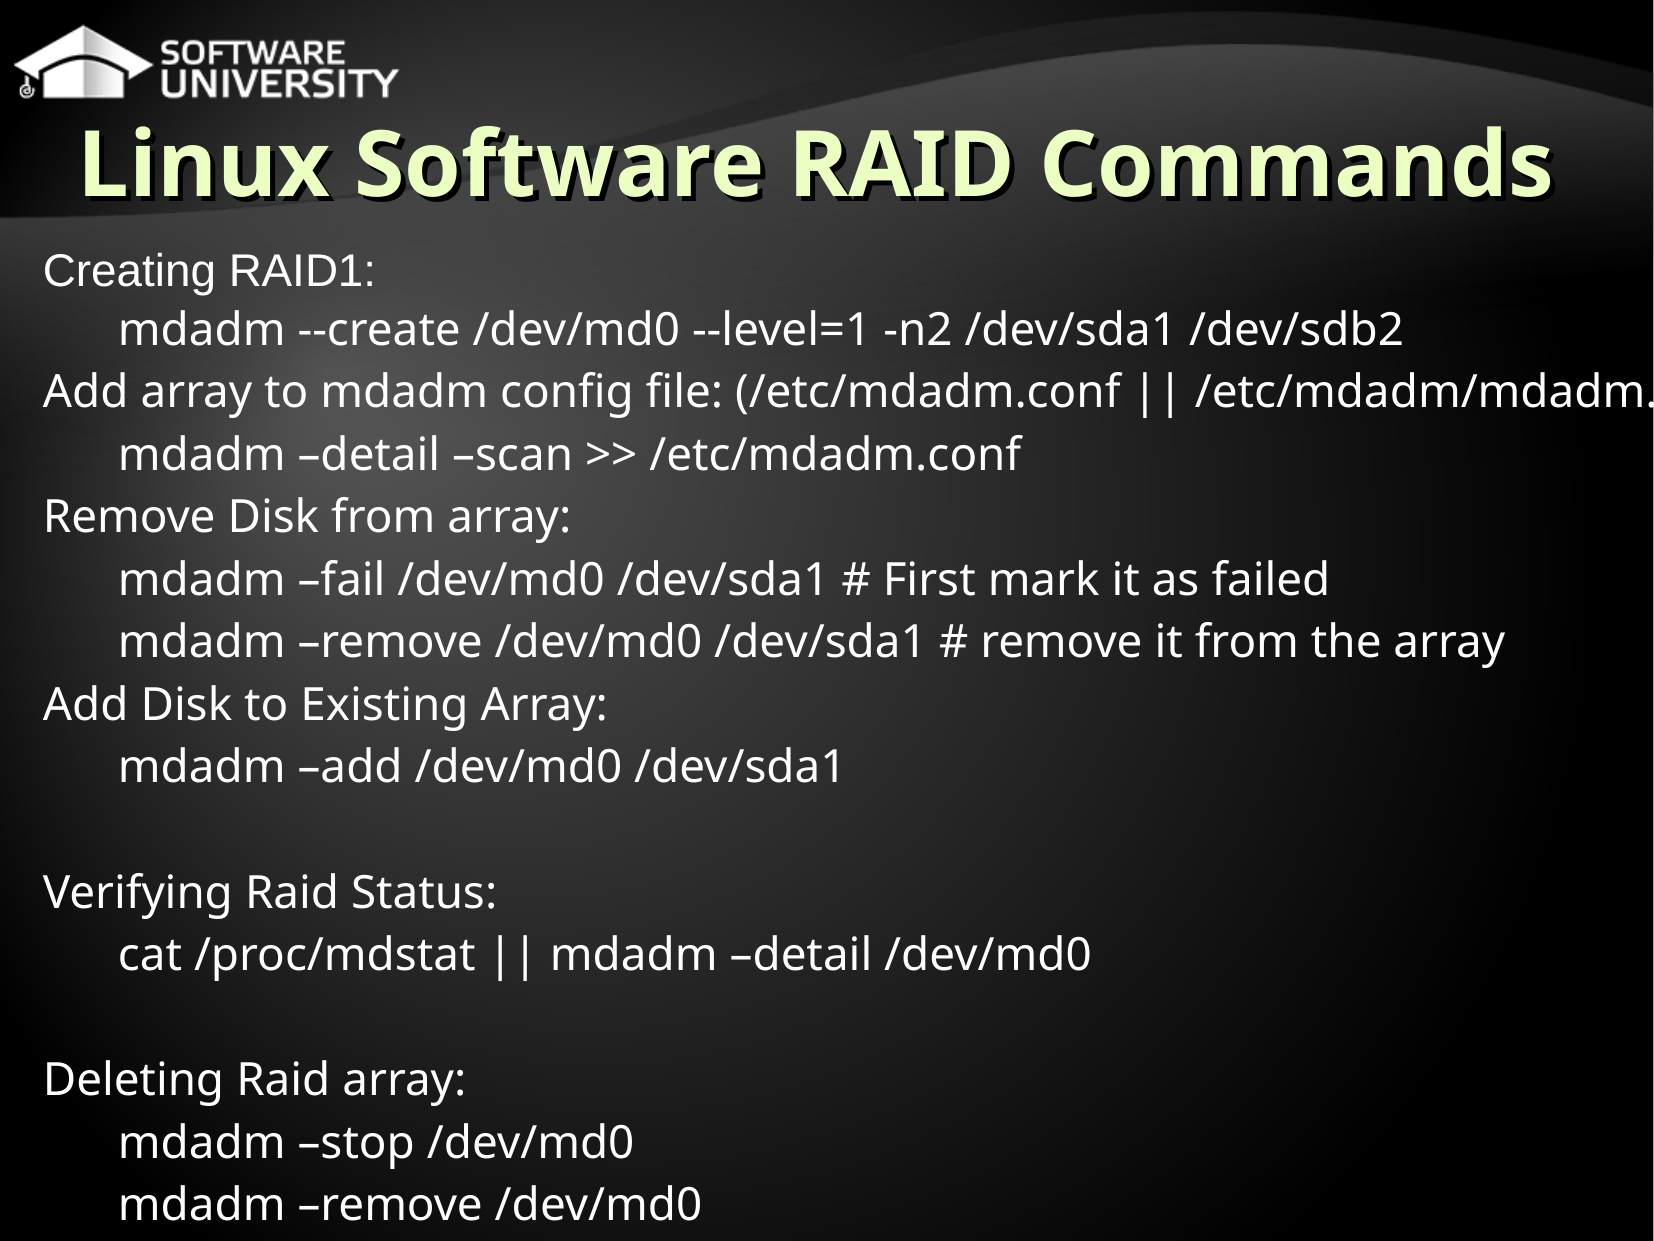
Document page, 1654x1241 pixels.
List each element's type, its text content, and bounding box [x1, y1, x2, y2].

title Linux Software RAID Commands [71, 105, 1560, 216]
picture [0, 0, 1654, 1241]
text_box Creating RAID1: mdadm --create /dev/md0 --level=1 -n2 /dev/sda1 /dev/sdb2 Add array to mdadm config file: (/etc/mdadm.conf || /etc/mdadm/mdadm.conf) mdadm –detail –scan >> /etc/mdadm.conf Remove Disk from array: mdadm –fail /dev/md0 /dev/sda1 # First mark it as failed mdadm –remove /dev/md0 /dev/sda1 # remove it from the array Add Disk to Existing Array: mdadm –add /dev/md0 /dev/sda1 Verifying Raid Status: cat /proc/mdstat || mdadm –detail /dev/md0 Deleting Raid array: mdadm –stop /dev/md0 mdadm –remove /dev/md0 [28, 237, 1628, 1241]
